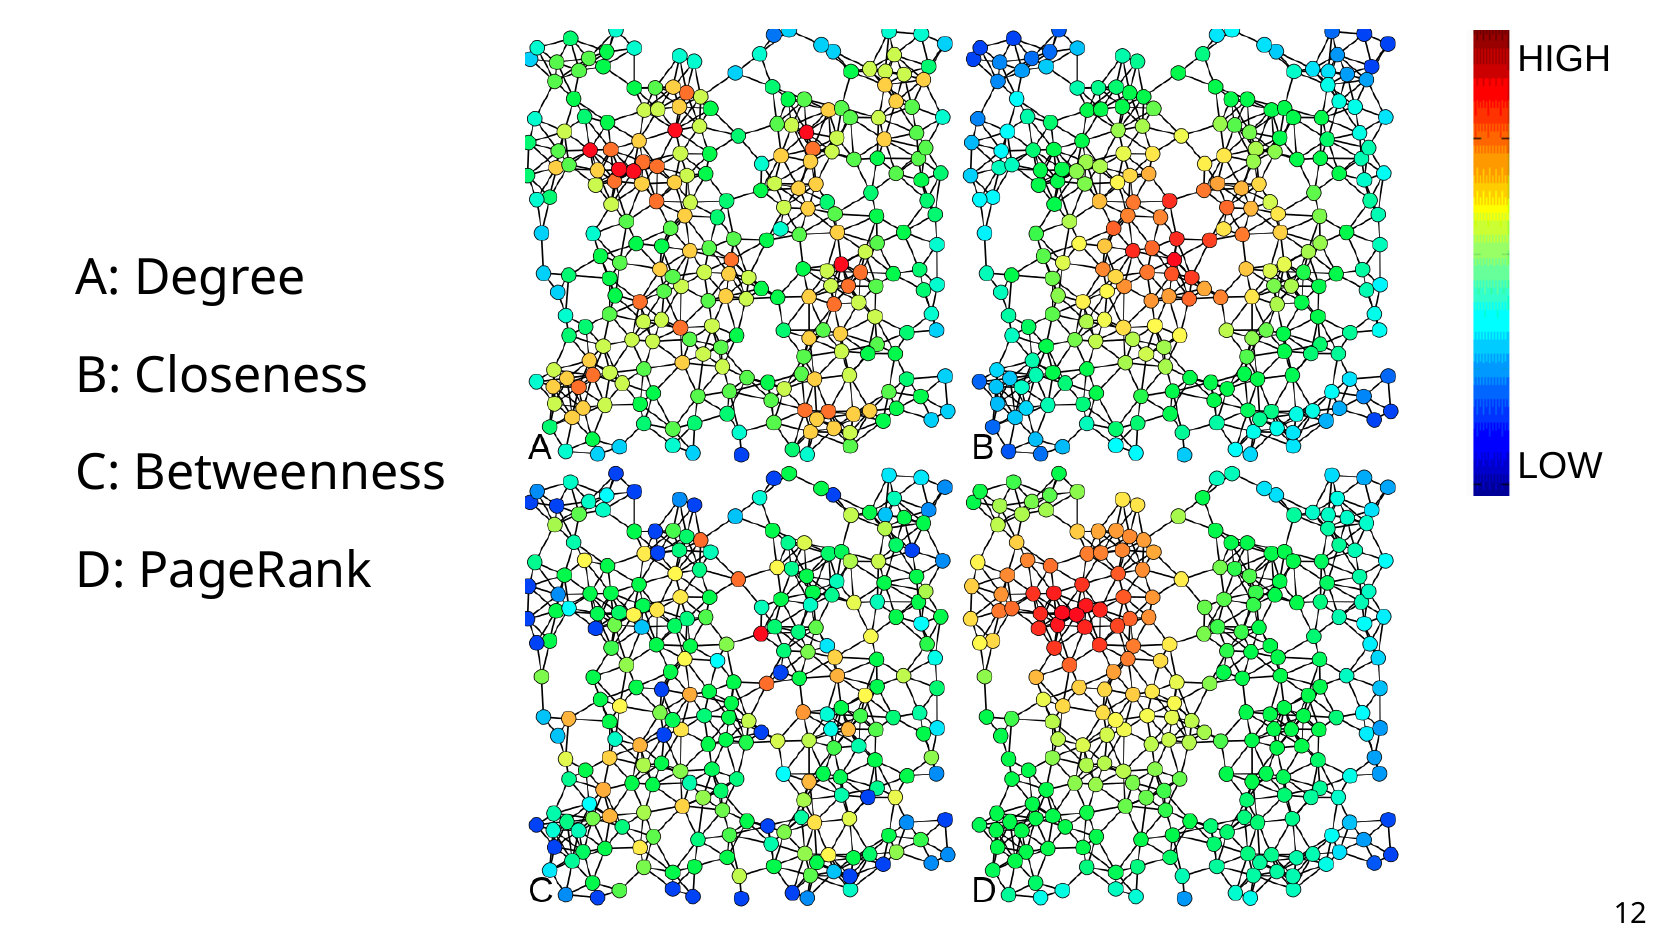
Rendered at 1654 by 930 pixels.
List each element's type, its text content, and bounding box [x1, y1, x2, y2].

picture [1466, 29, 1512, 496]
picture [525, 29, 1411, 908]
text_box HIGH [1502, 29, 1627, 87]
list A: Degree B: Closeness C: Betweenness D: PageRank [75, 240, 481, 616]
text_box LOW [1502, 437, 1618, 495]
